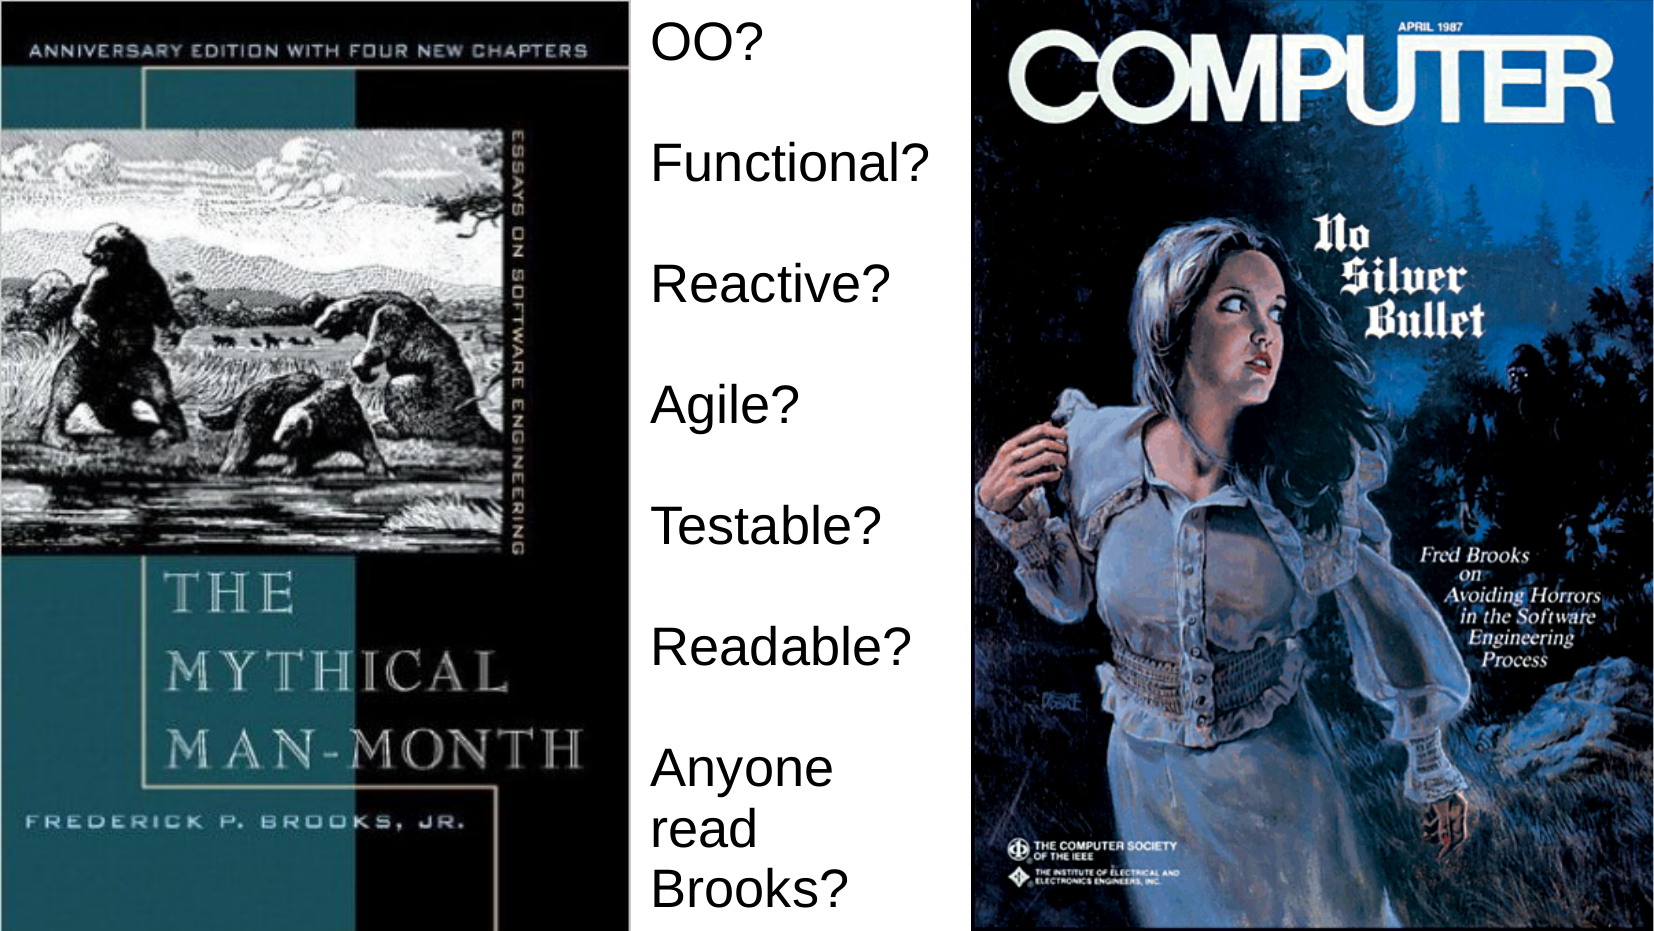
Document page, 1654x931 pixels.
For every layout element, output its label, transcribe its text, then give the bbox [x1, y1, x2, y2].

text_box OO? Functional? Reactive? Agile? Testable? Readable? Anyone read Brooks? [635, 4, 972, 931]
picture [0, 0, 631, 931]
picture [971, 0, 1654, 931]
